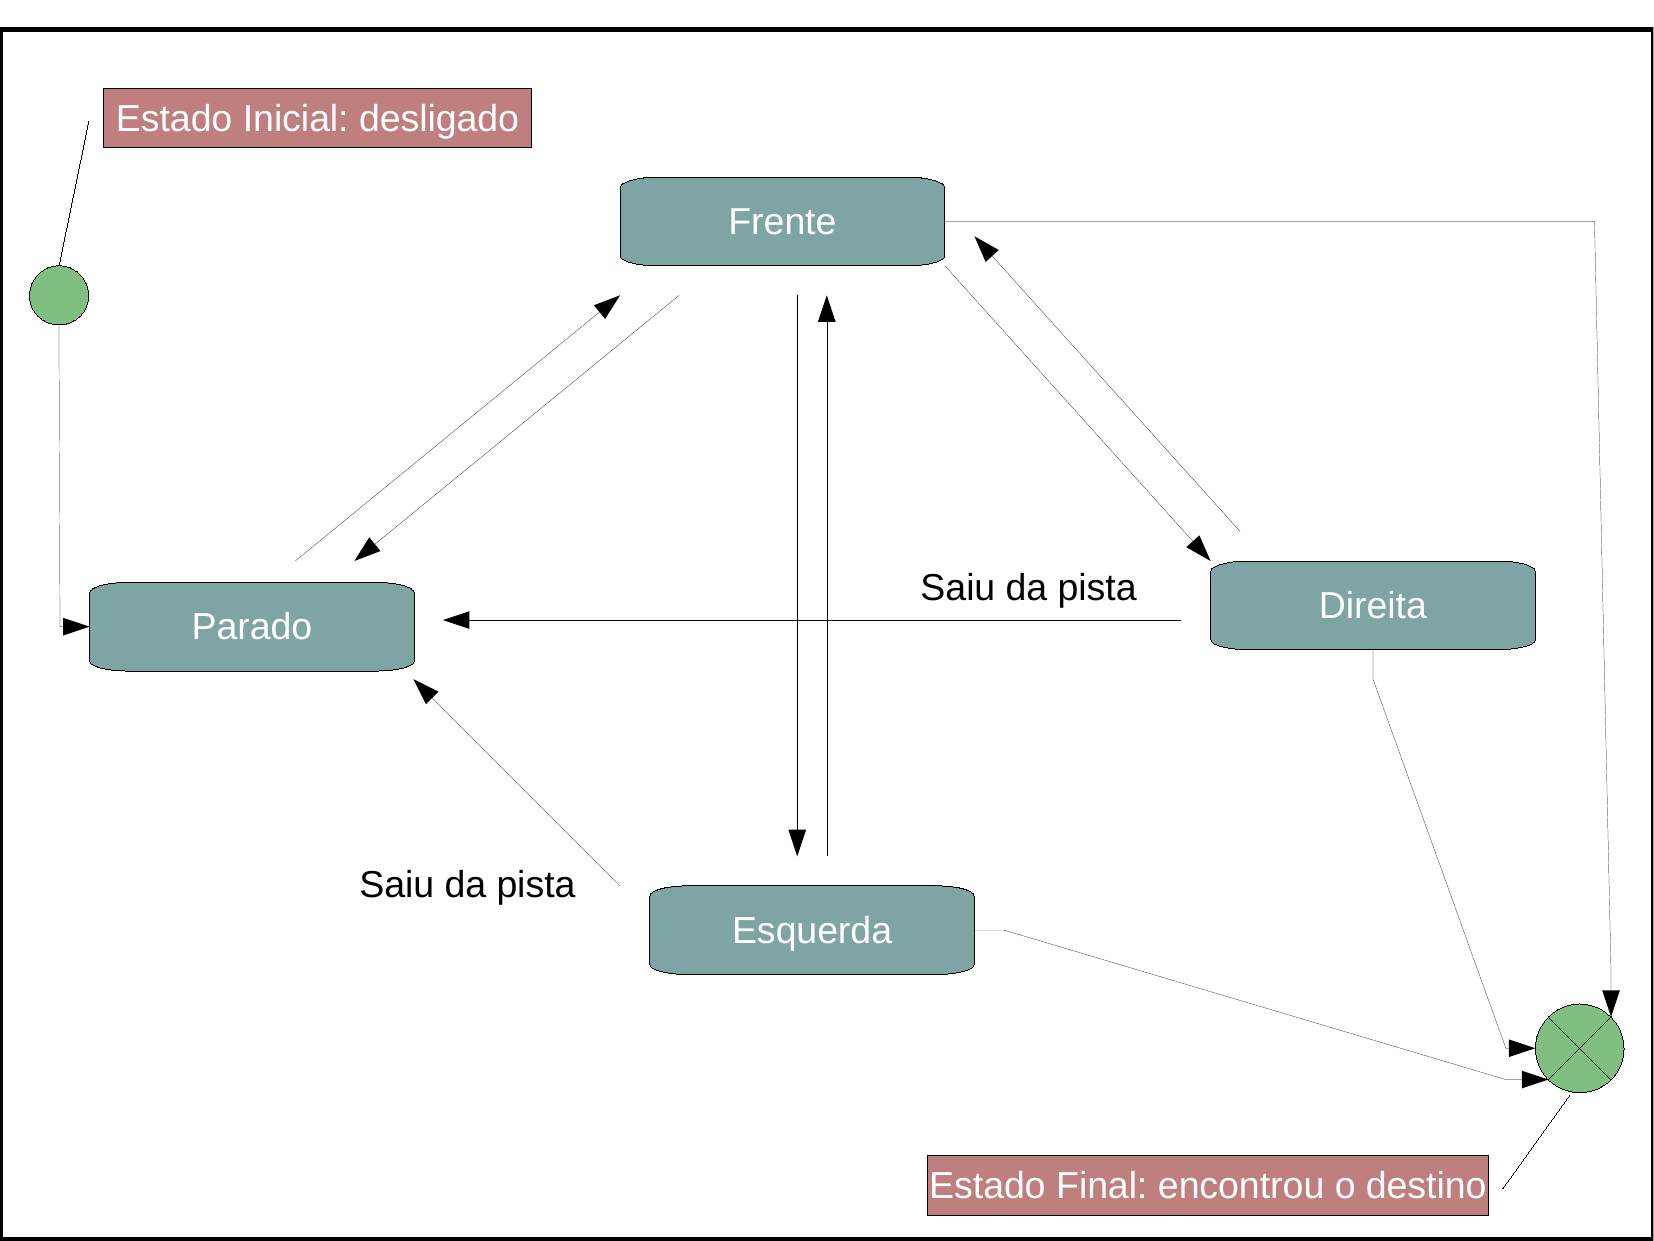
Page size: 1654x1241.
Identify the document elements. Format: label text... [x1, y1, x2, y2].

text_box [1535, 1003, 1625, 1093]
text_box [29, 265, 89, 325]
text_box Parado [89, 582, 415, 672]
text_box Direita [1210, 561, 1536, 650]
text_box Saiu da pista [905, 558, 1152, 621]
text_box Frente [620, 177, 945, 266]
text_box Esquerda [649, 885, 975, 975]
text_box Saiu da pista [344, 856, 591, 918]
text_box Estado Inicial: desligado [103, 89, 531, 148]
text_box Estado Final: encontrou o destino [927, 1156, 1488, 1215]
